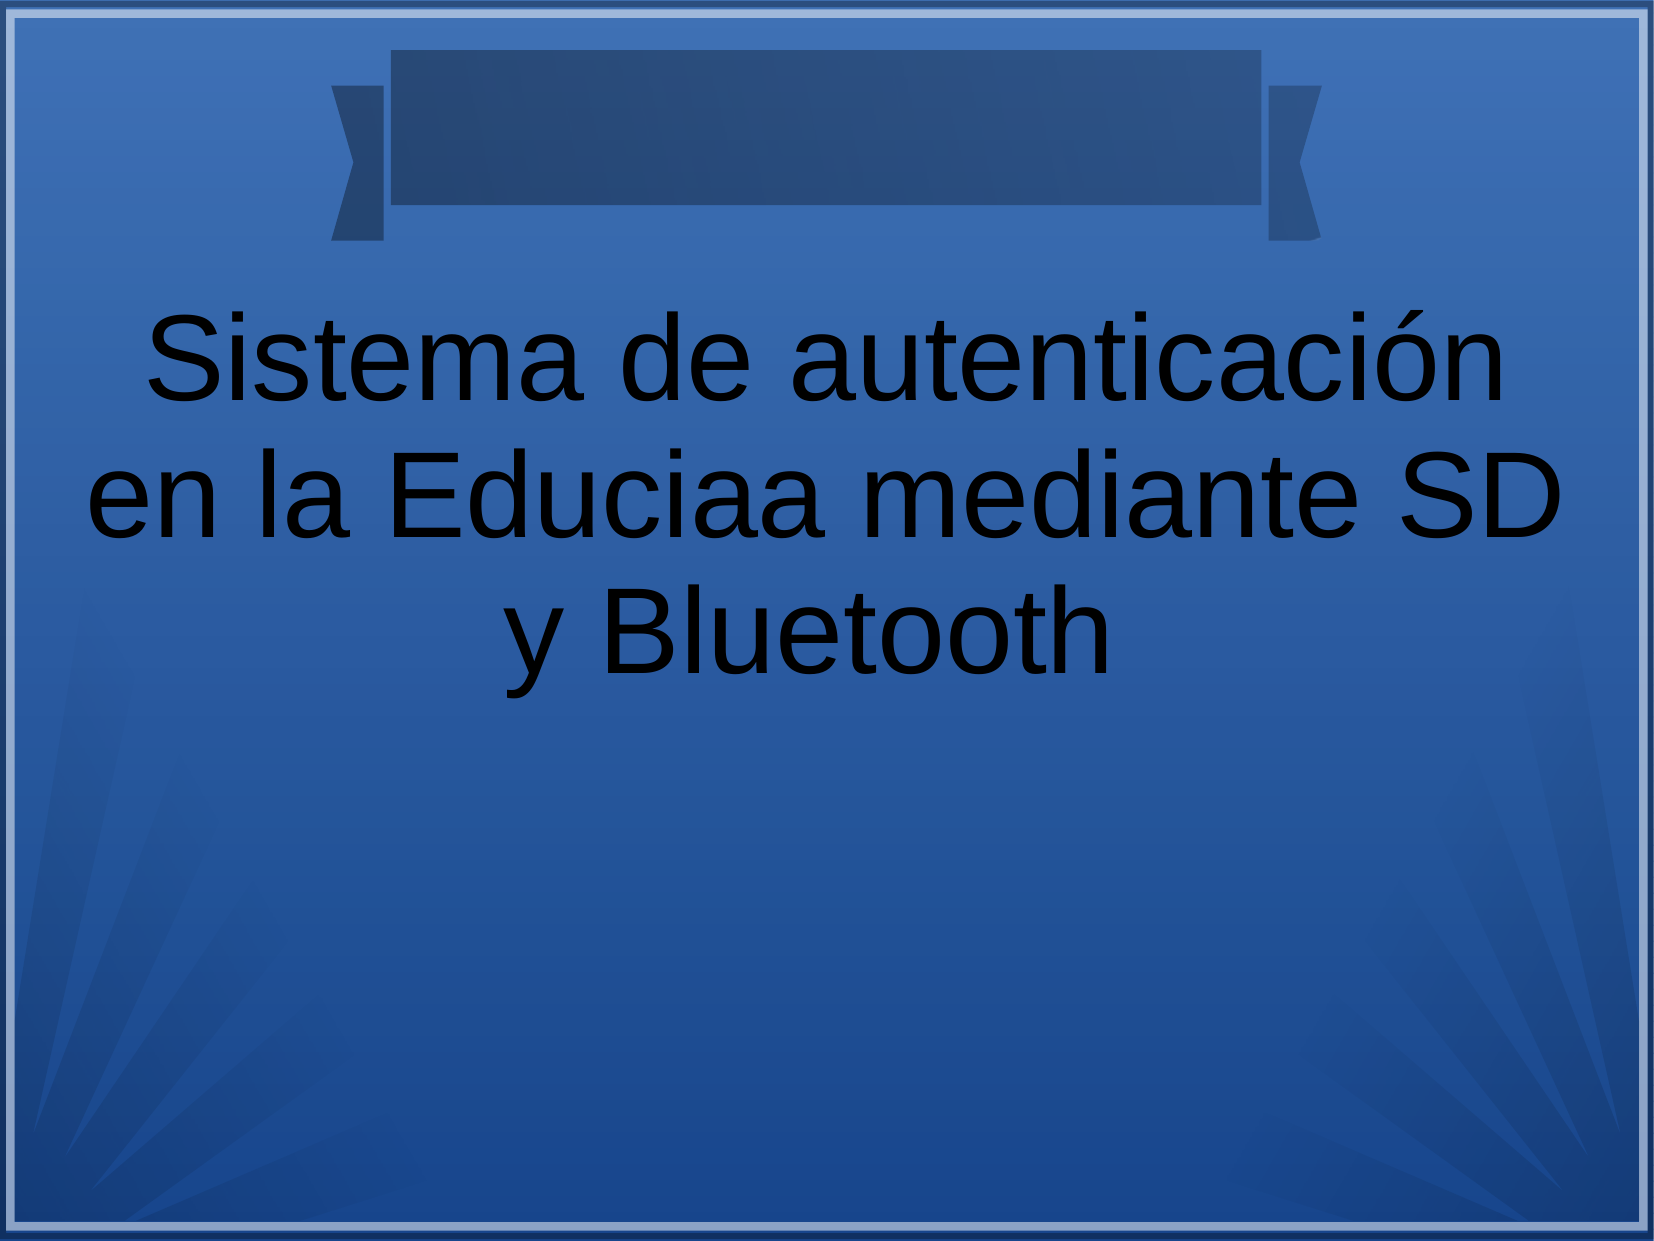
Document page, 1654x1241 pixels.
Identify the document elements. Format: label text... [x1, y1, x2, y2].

title Sistema de autenticación en la Educiaa mediante SD y Bluetooth [82, 0, 1571, 695]
